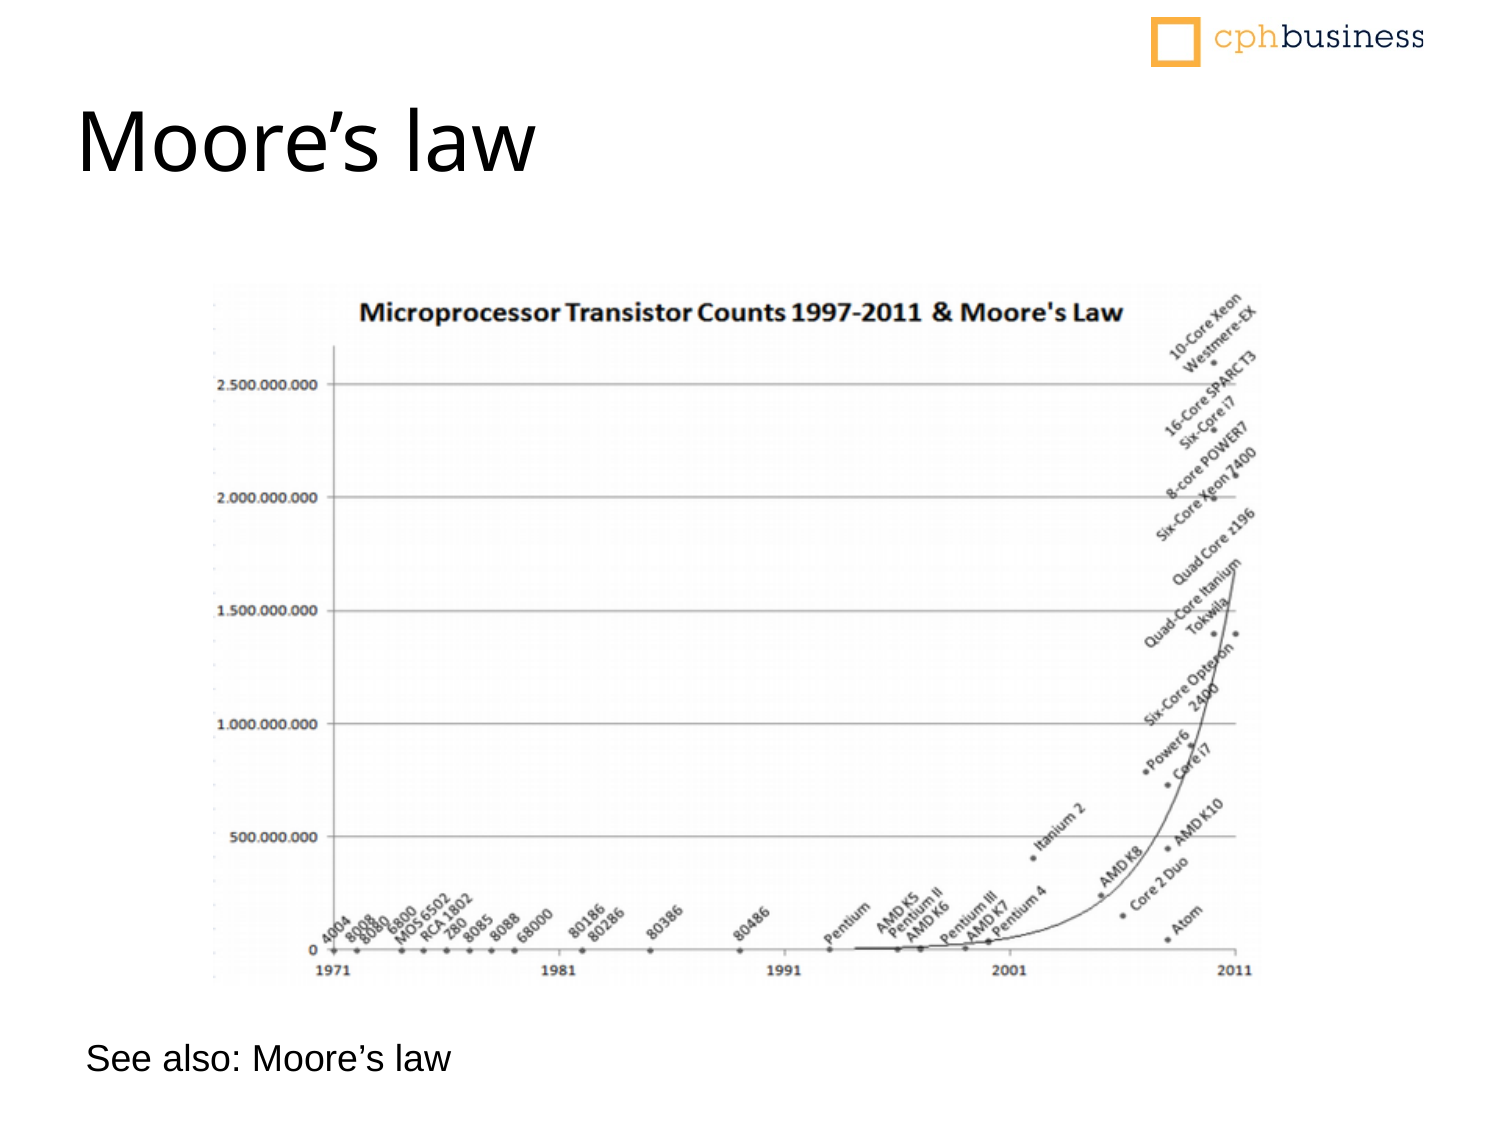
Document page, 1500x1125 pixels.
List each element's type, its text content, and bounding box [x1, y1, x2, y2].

text_box See also: Moore’s law [70, 1029, 1418, 1087]
title Moore’s law [75, 44, 1425, 233]
picture [1151, 17, 1424, 44]
picture [213, 283, 1262, 986]
